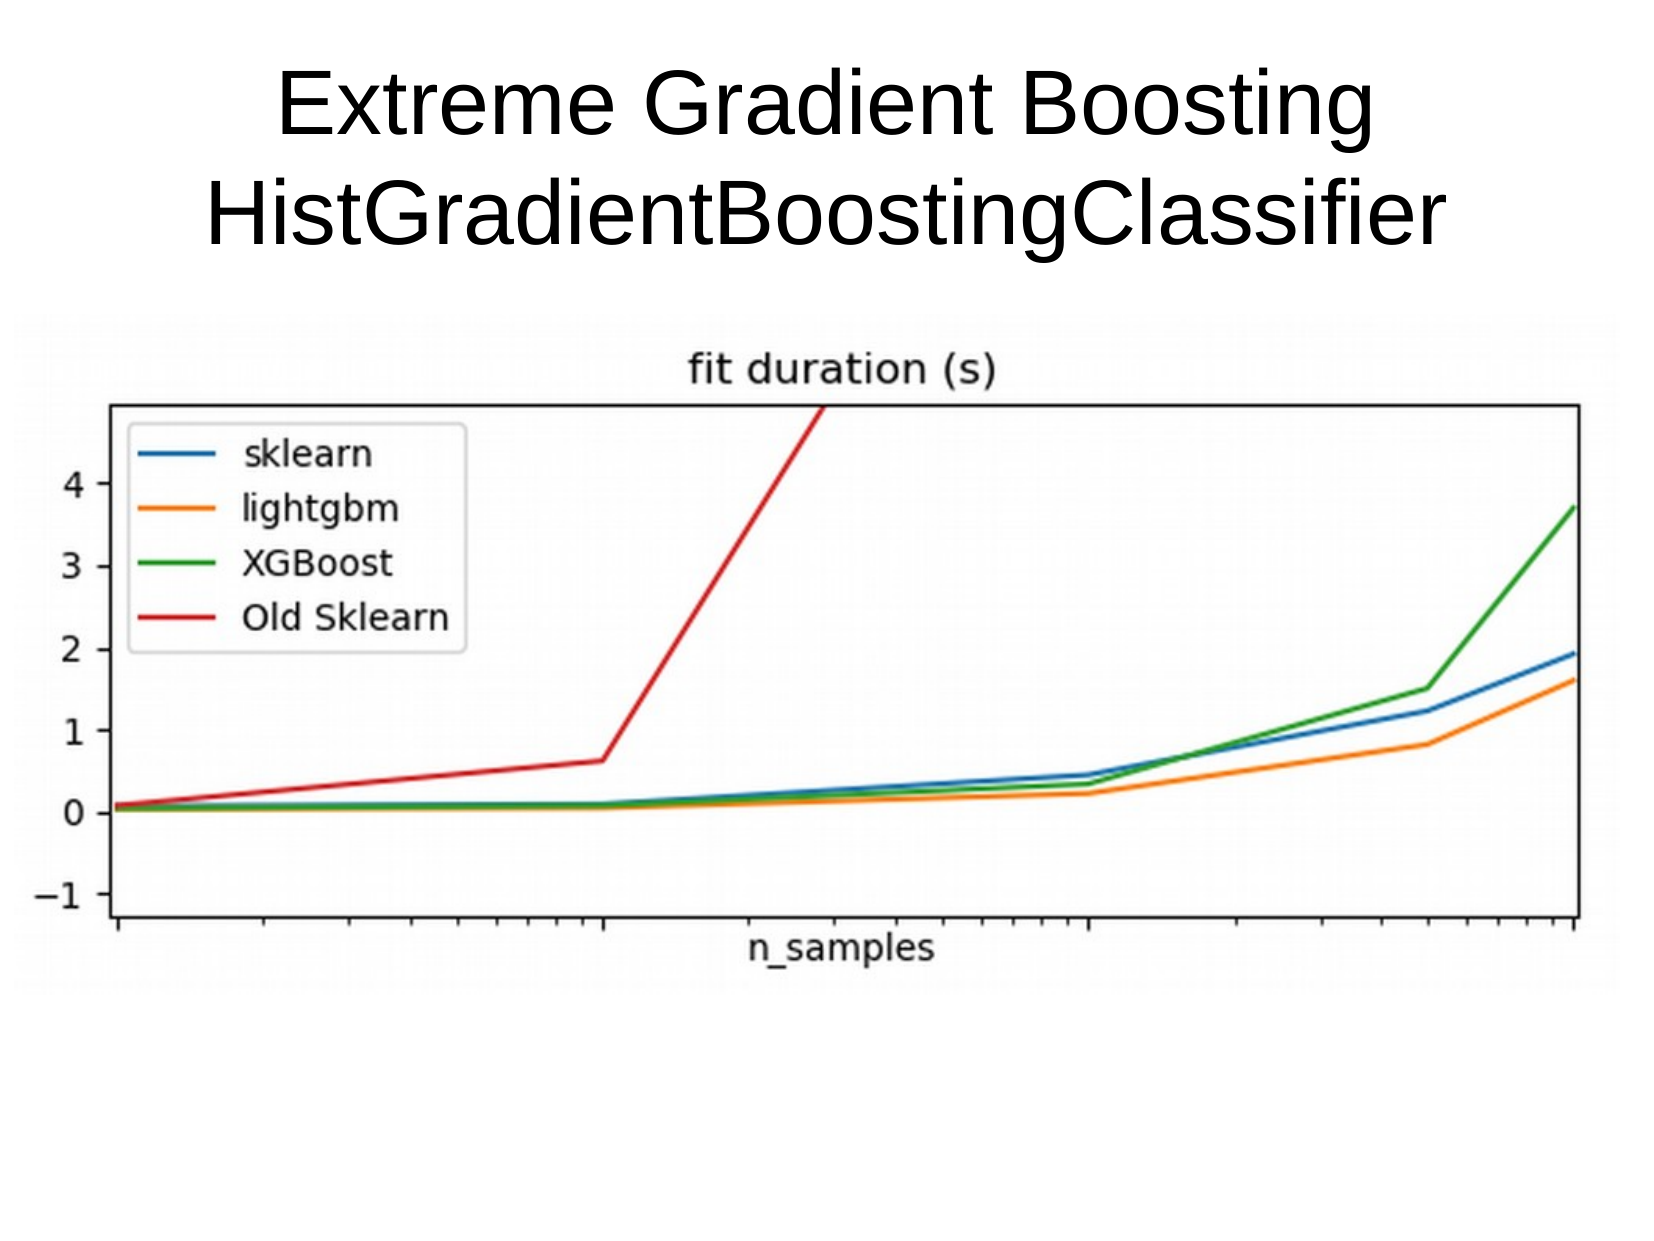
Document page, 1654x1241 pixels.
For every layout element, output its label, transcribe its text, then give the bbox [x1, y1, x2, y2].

picture [14, 314, 1620, 995]
text_box Extreme Gradient Boosting HistGradientBoostingClassifier [82, 49, 1571, 257]
